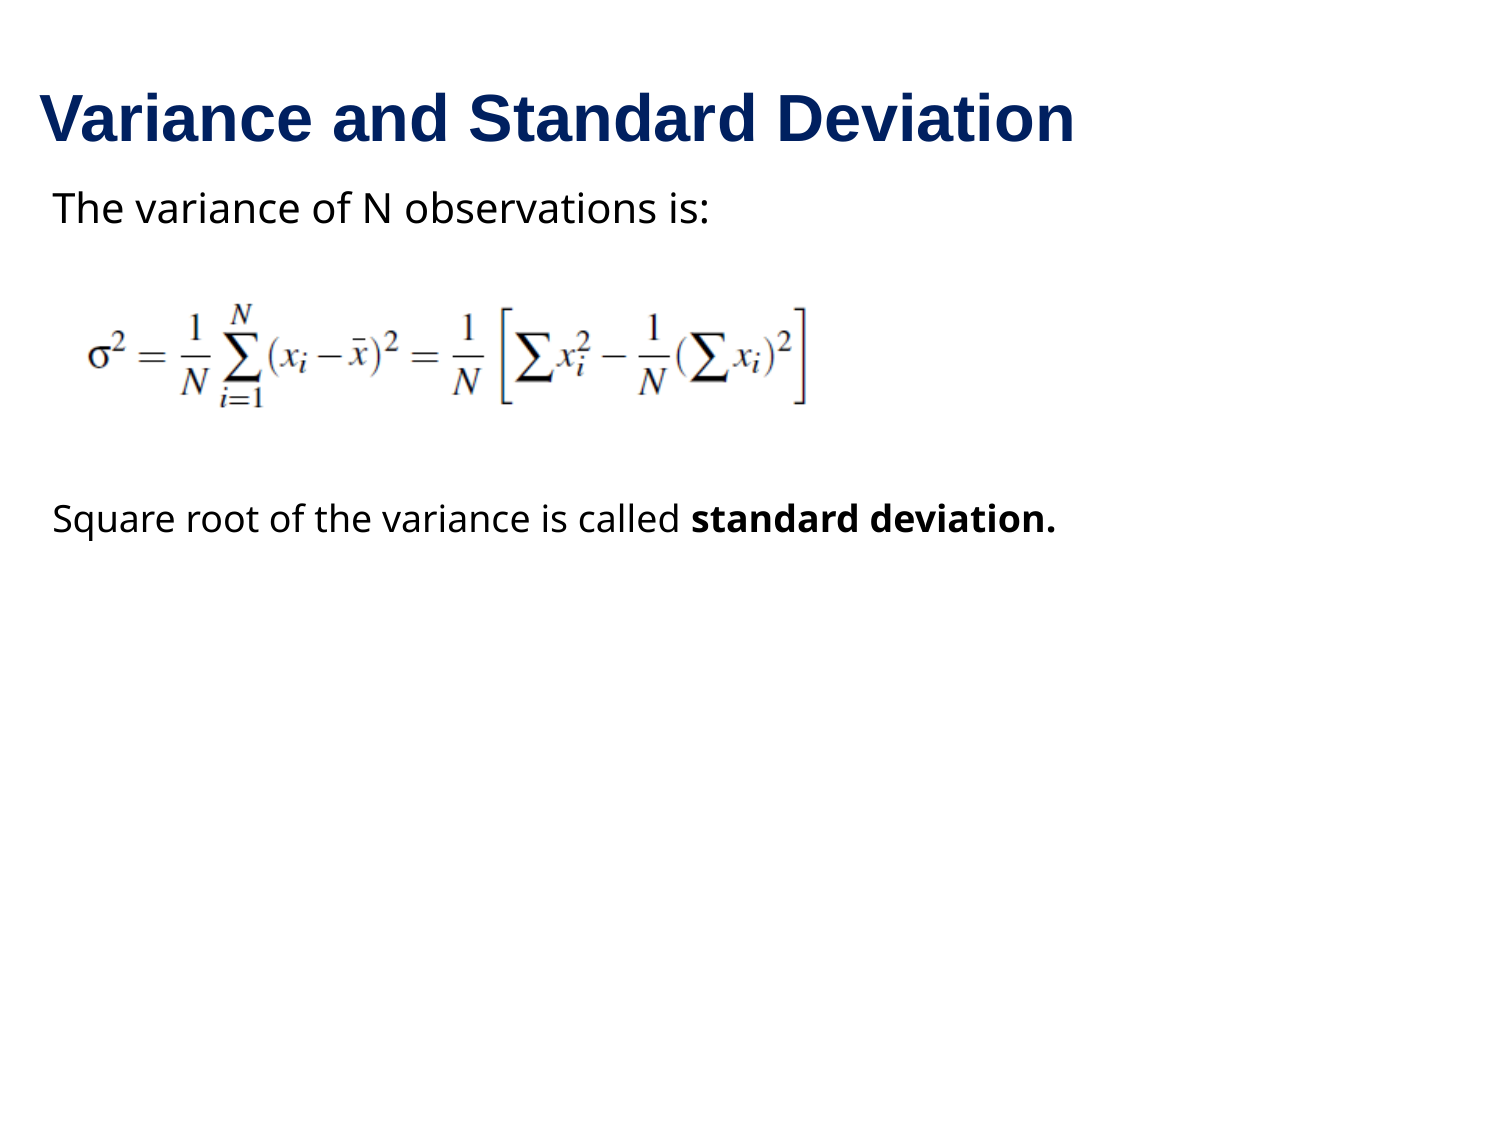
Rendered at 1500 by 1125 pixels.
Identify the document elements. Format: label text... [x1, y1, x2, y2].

text_box Square root of the variance is called standard deviation. [37, 487, 1312, 662]
list The variance of N observations is: [37, 174, 1212, 250]
title Variance and Standard Deviation [24, 24, 1096, 162]
picture [75, 287, 817, 417]
